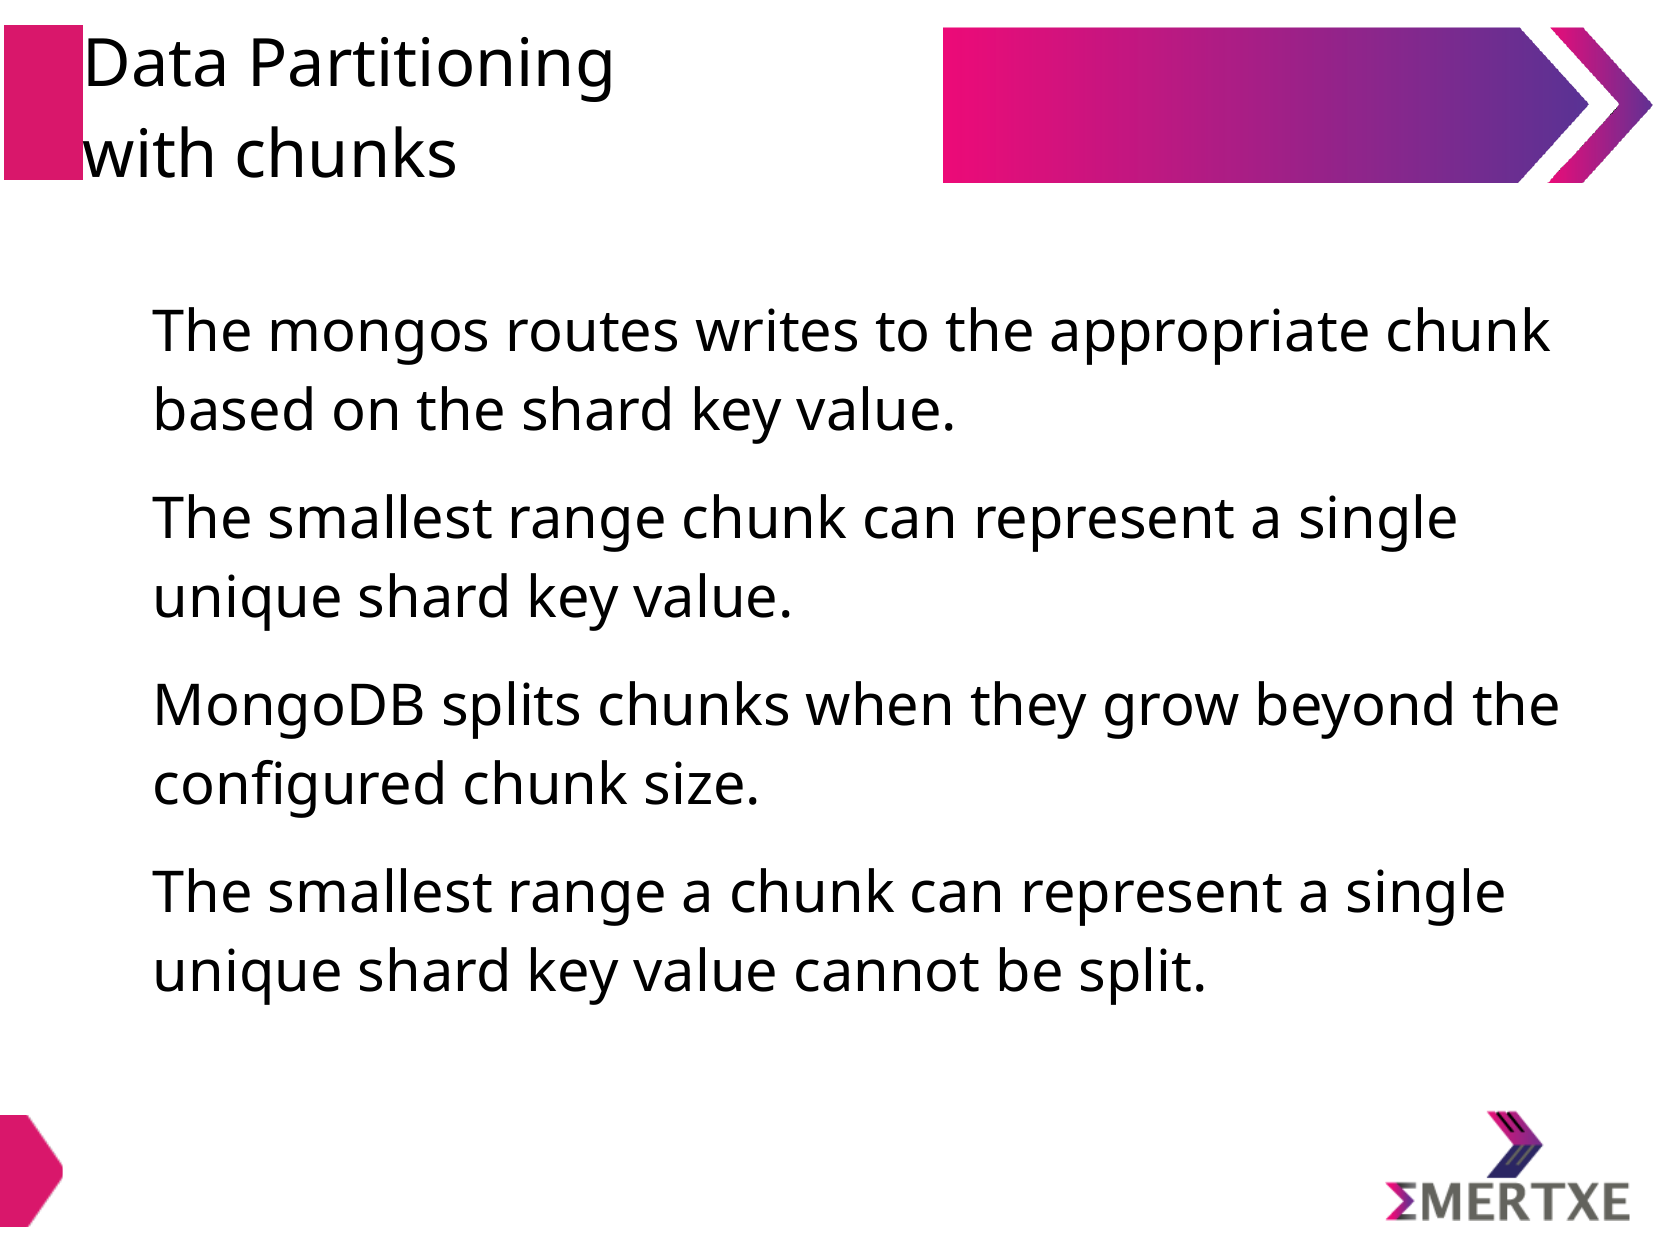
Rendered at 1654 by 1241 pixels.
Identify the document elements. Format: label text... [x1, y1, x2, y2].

list The mongos routes writes to the appropriate chunk based on the shard key value. The smallest range chunk can represent a single unique shard key value. MongoDB splits chunks when they grow beyond the configured chunk size. The smallest range a chunk can represent a single unique shard key value cannot be split. [82, 290, 1571, 1010]
title Data Partitioning with chunks [82, 2, 1571, 210]
picture [1385, 1107, 1631, 1221]
picture [1571, 27, 1653, 183]
